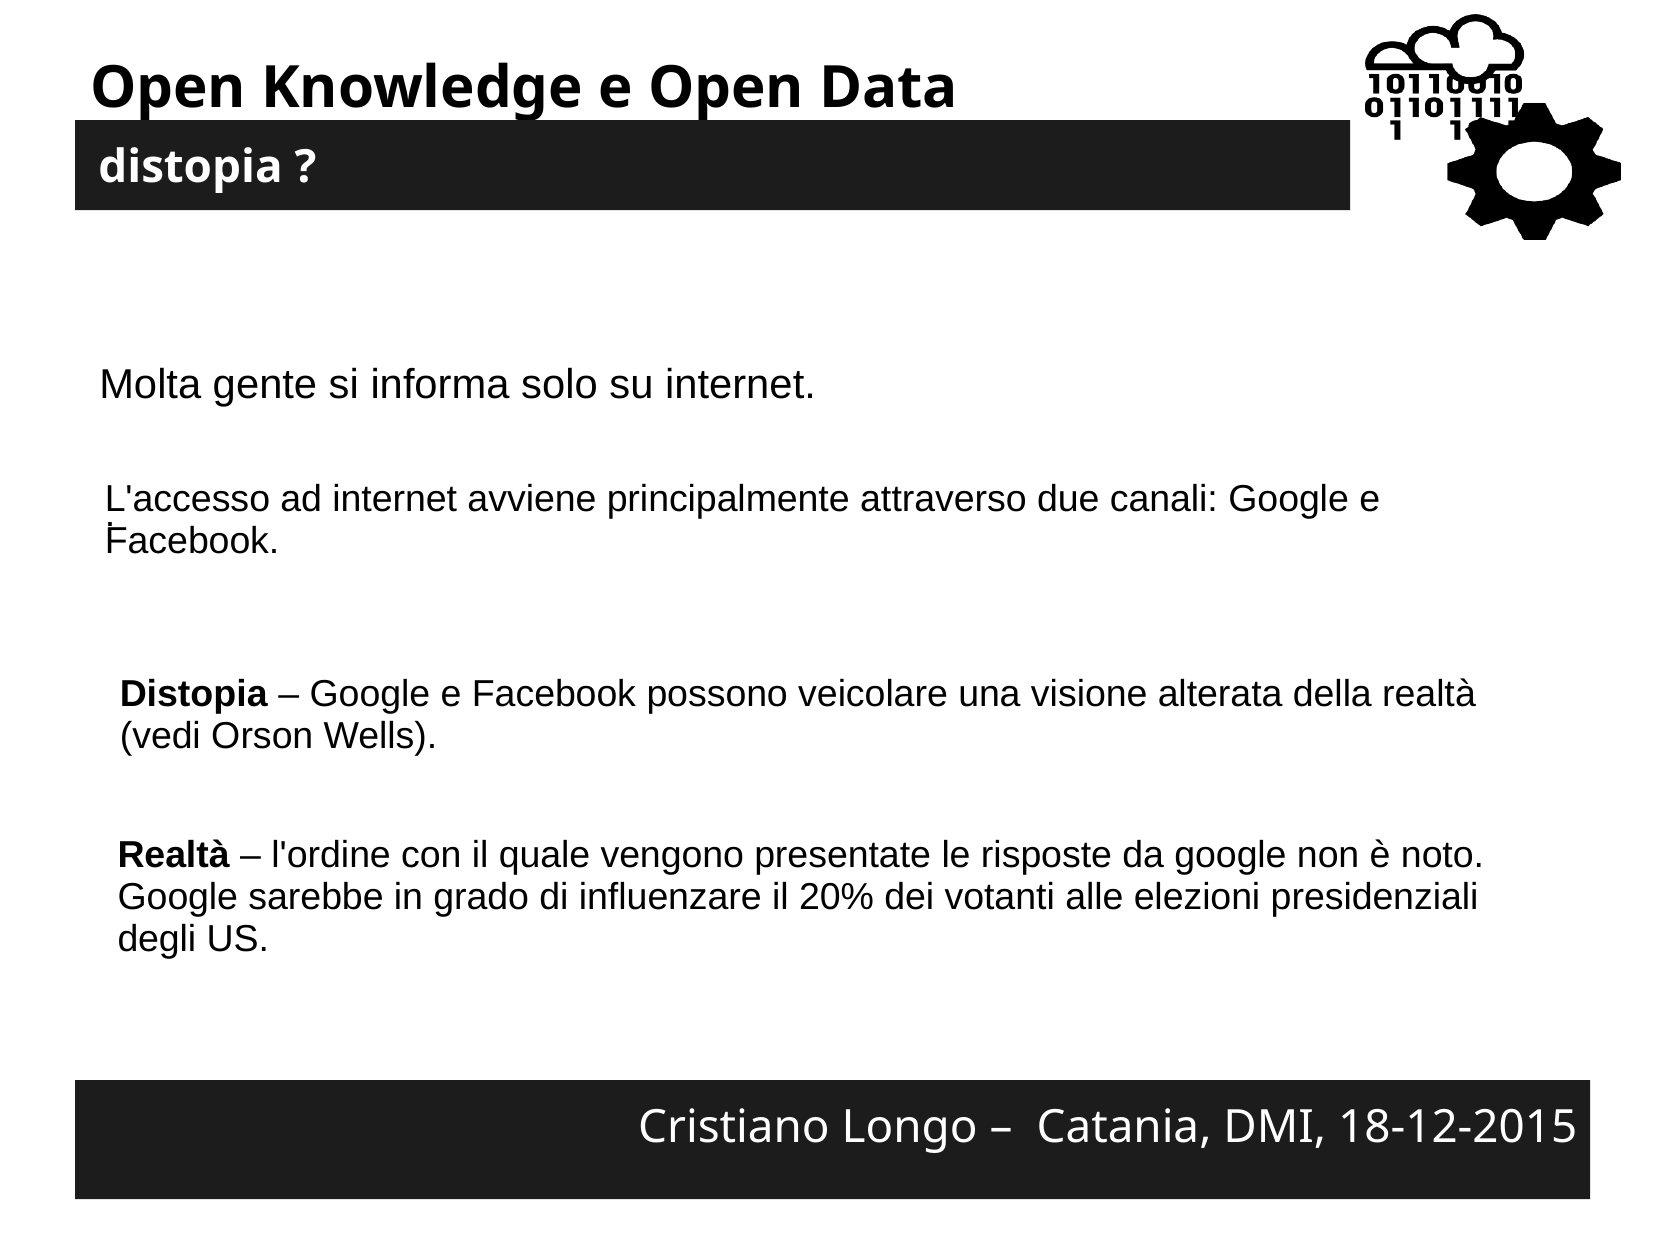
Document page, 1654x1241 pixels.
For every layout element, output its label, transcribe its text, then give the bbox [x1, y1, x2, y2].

text_box Distopia – Google e Facebook possono veicolare una visione alterata della realtà (vedi Orson Wells). [105, 664, 1561, 764]
text_box Realtà – l'ordine con il quale vengono presentate le risposte da google non è noto. Google sarebbe in grado di influenzare il 20% dei votanti alle elezioni presidenziali degli US. [102, 826, 1510, 968]
text_box L'accesso ad internet avviene principalmente attraverso due canali: Google e Facebook. [90, 469, 1576, 569]
list distopia ? [75, 120, 1351, 211]
list Open Knowledge e Open Data [75, 45, 1325, 120]
text_box Molta gente si informa solo su internet. [84, 353, 1570, 455]
picture [1365, 14, 1621, 241]
list Cristiano Longo – Catania, DMI, 18-12-2015 [75, 1080, 1591, 1200]
